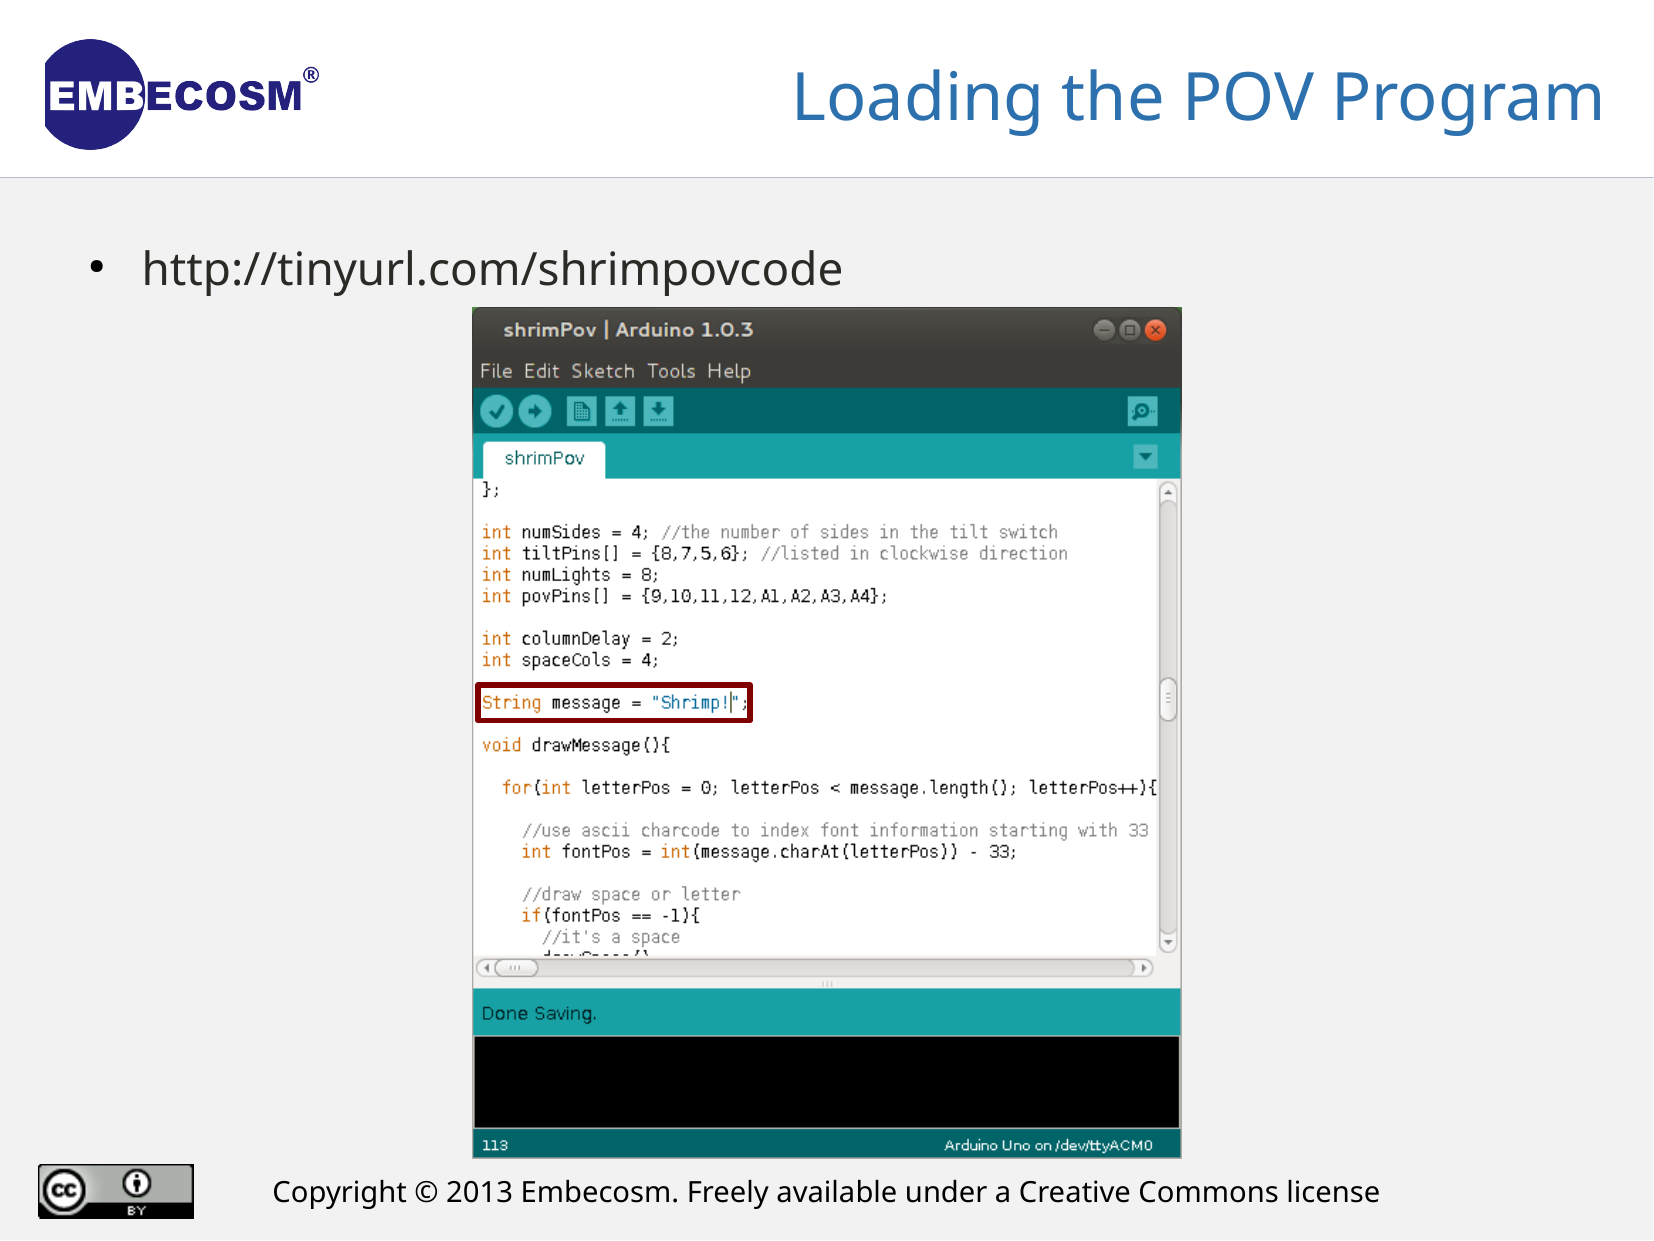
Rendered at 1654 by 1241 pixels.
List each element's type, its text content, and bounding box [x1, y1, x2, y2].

picture [45, 39, 319, 150]
list http://tinyurl.com/shrimpovcode [70, 236, 1595, 956]
picture [472, 307, 1182, 1159]
title Loading the POV Program [330, 23, 1607, 166]
picture [38, 1164, 194, 1219]
